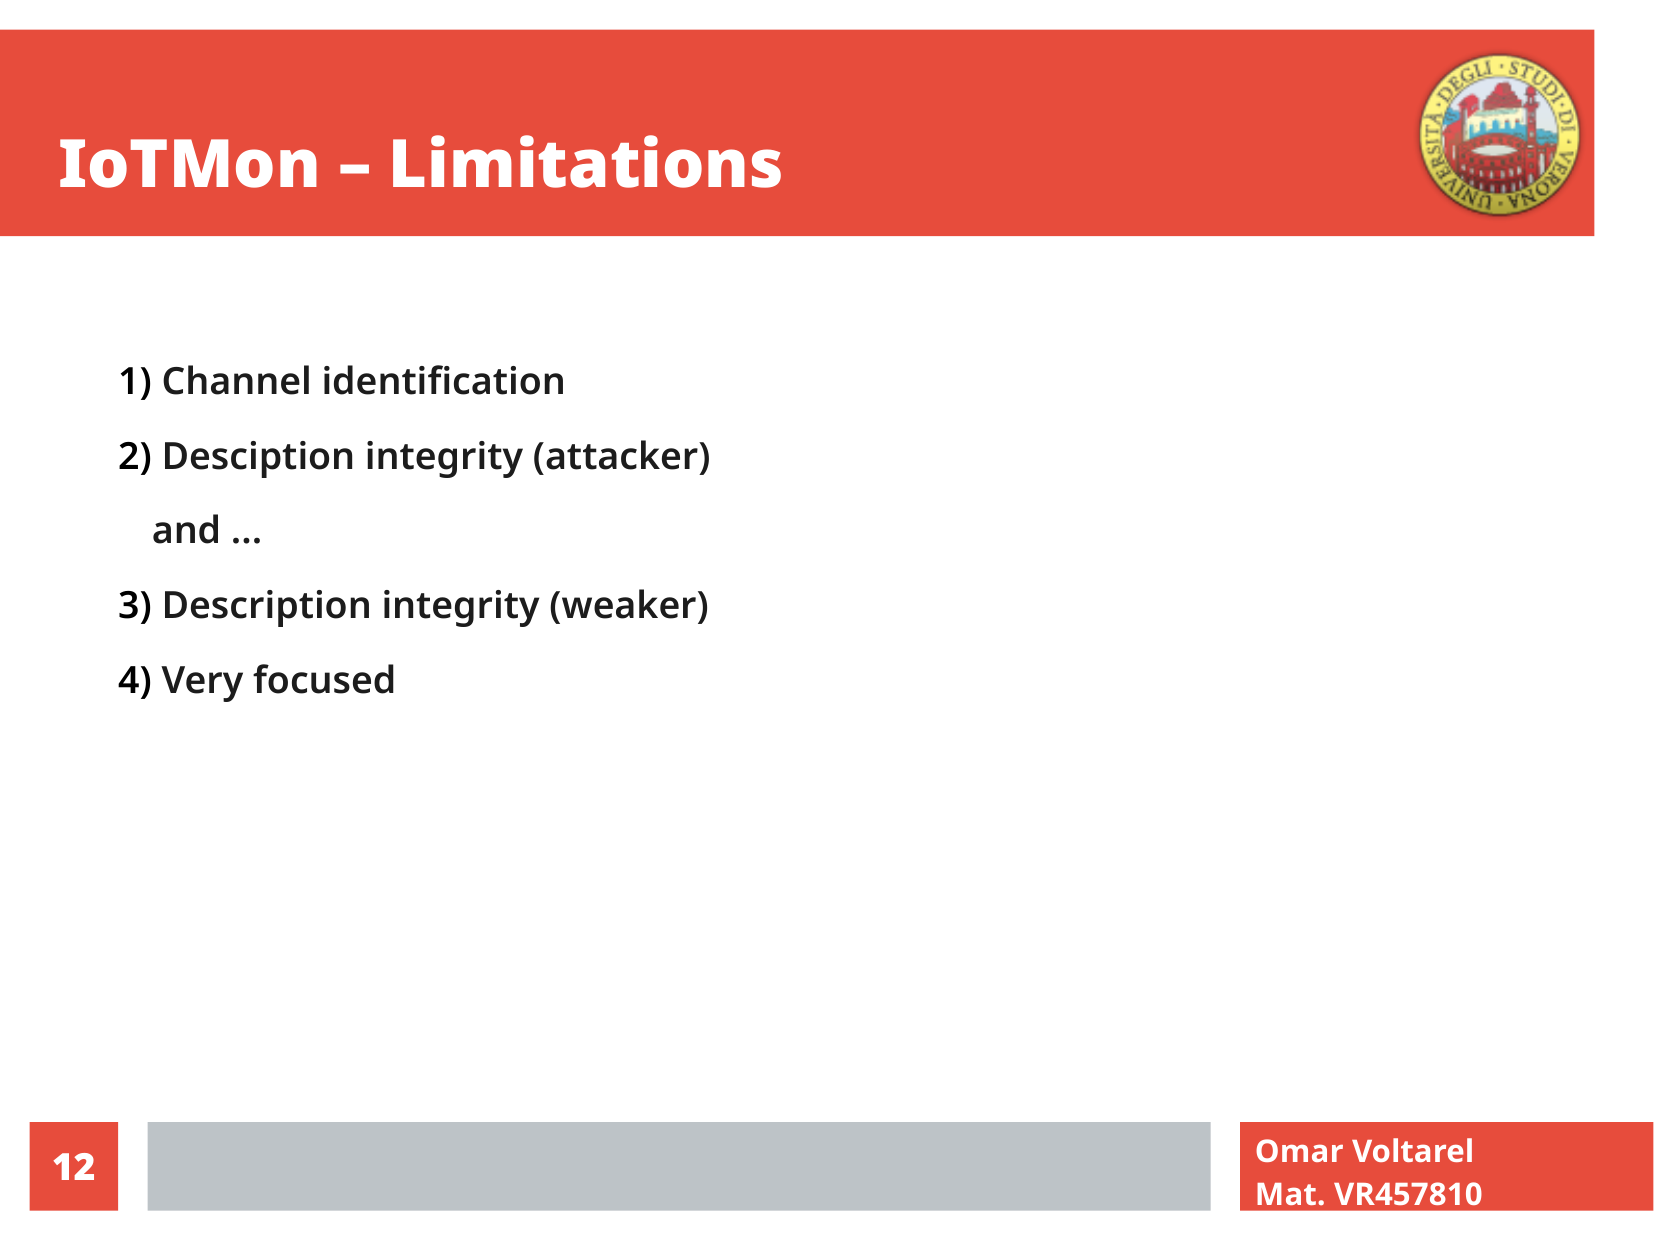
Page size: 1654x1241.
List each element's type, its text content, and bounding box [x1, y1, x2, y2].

picture [1393, 23, 1619, 249]
list Channel identification Desciption integrity (attacker) and ... Description integrity (weaker) Very focused [118, 354, 1418, 945]
text_box Omar Voltarel Mat. VR457810 [1240, 1122, 1607, 1210]
title IoTMon – Limitations [58, 59, 1594, 207]
